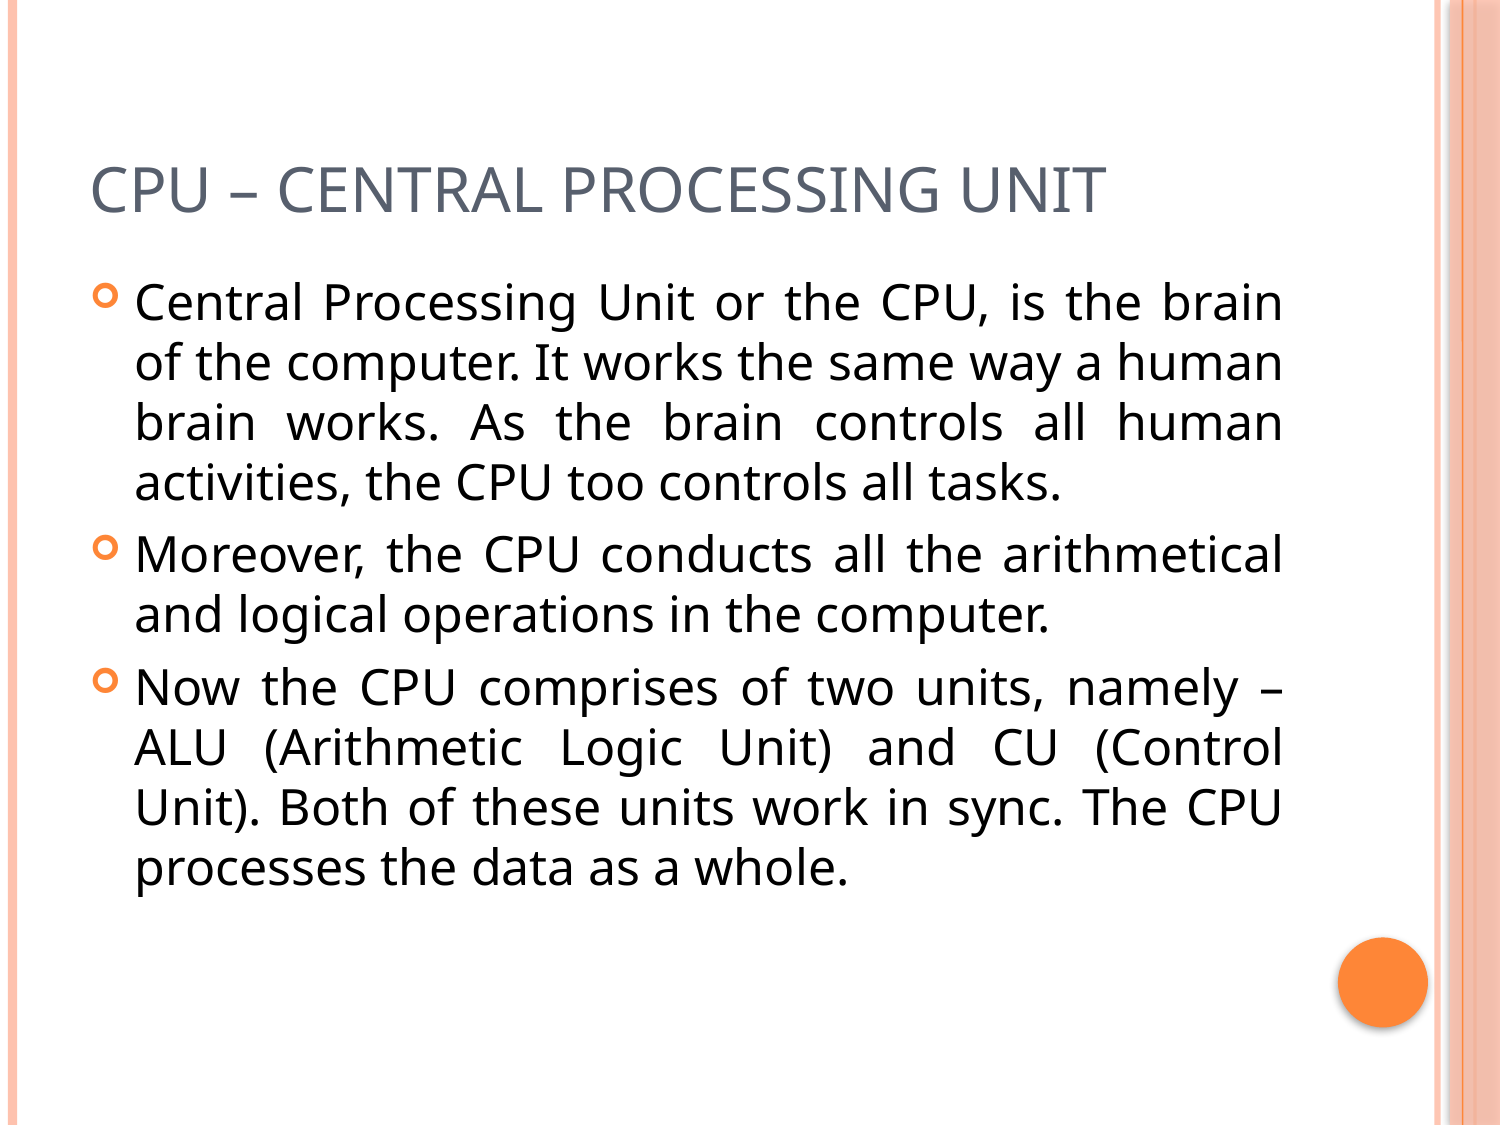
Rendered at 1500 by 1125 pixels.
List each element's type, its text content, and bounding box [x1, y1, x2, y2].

title CPU – Central Processing Unit [75, 45, 1300, 233]
list Central Processing Unit or the CPU, is the brain of the computer. It works the same way a human brain works. As the brain controls all human activities, the CPU too controls all tasks. Moreover, the CPU conducts all the arithmetical and logical operations in the computer. Now the CPU comprises of two units, namely – ALU (Arithmetic Logic Unit) and CU (Control Unit). Both of these units work in sync. The CPU processes the data as a whole. [75, 262, 1300, 1062]
